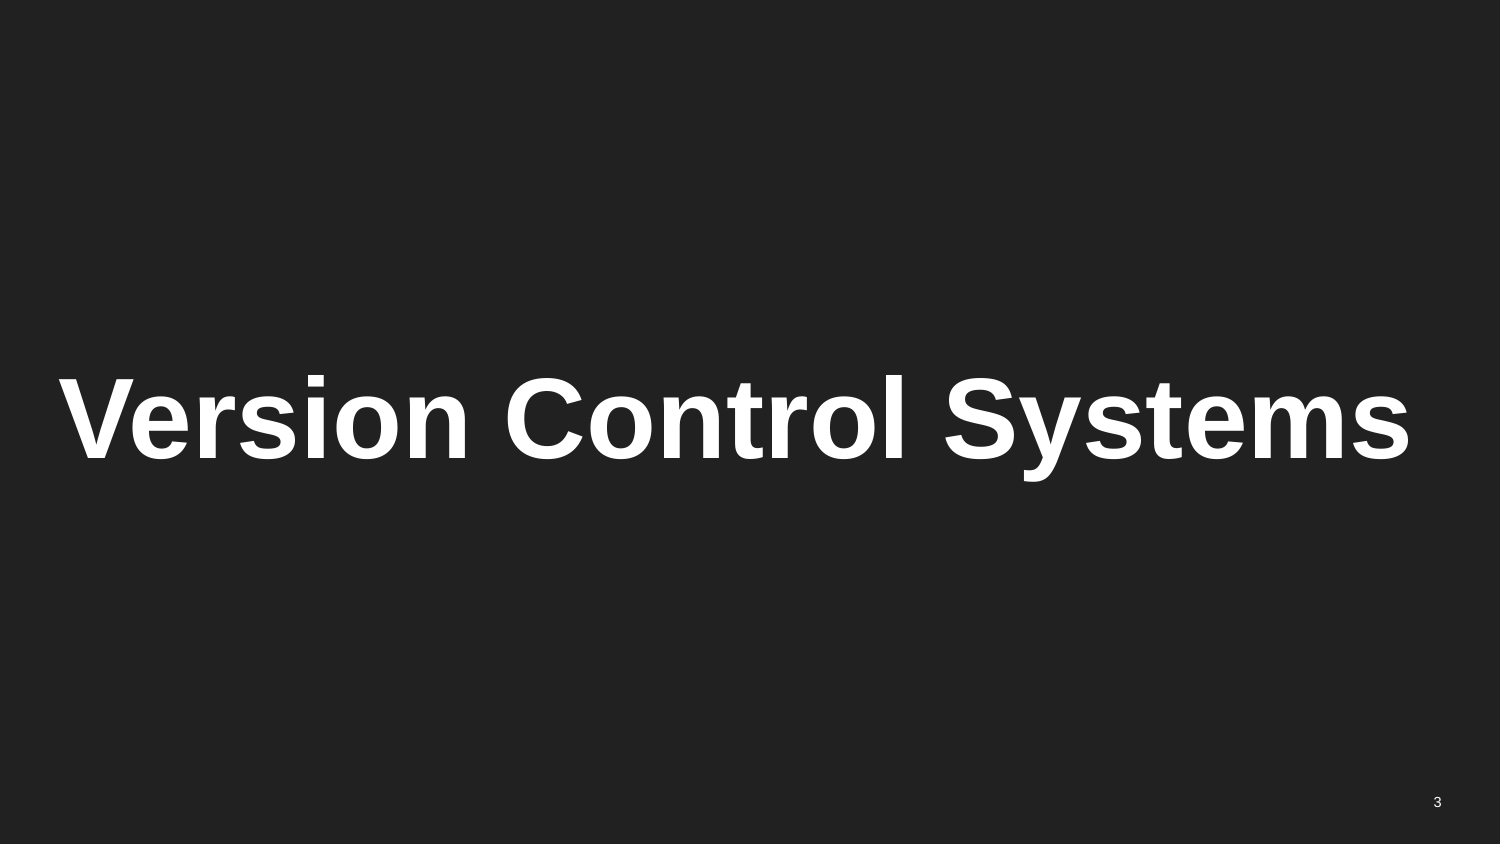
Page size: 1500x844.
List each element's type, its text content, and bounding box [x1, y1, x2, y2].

title Version Control Systems [59, 140, 1442, 704]
slide_number 1 [1392, 793, 1442, 815]
